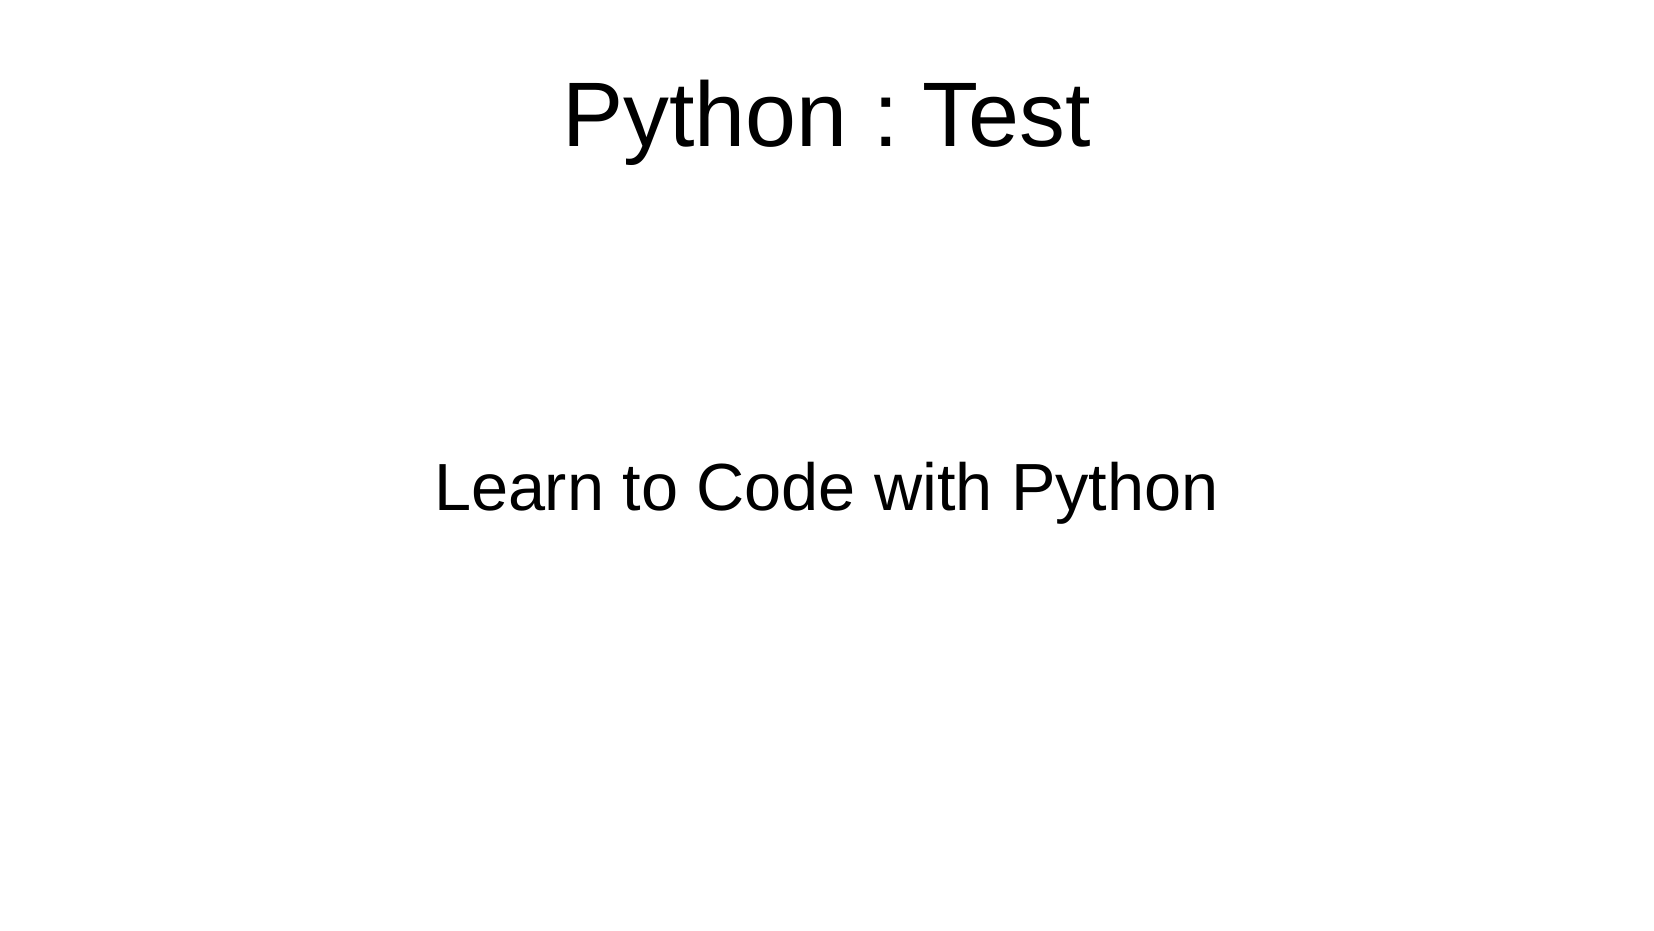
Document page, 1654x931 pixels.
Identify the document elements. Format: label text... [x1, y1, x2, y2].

subtitle Learn to Code with Python [82, 217, 1571, 758]
title Python : Test [82, 37, 1571, 193]
